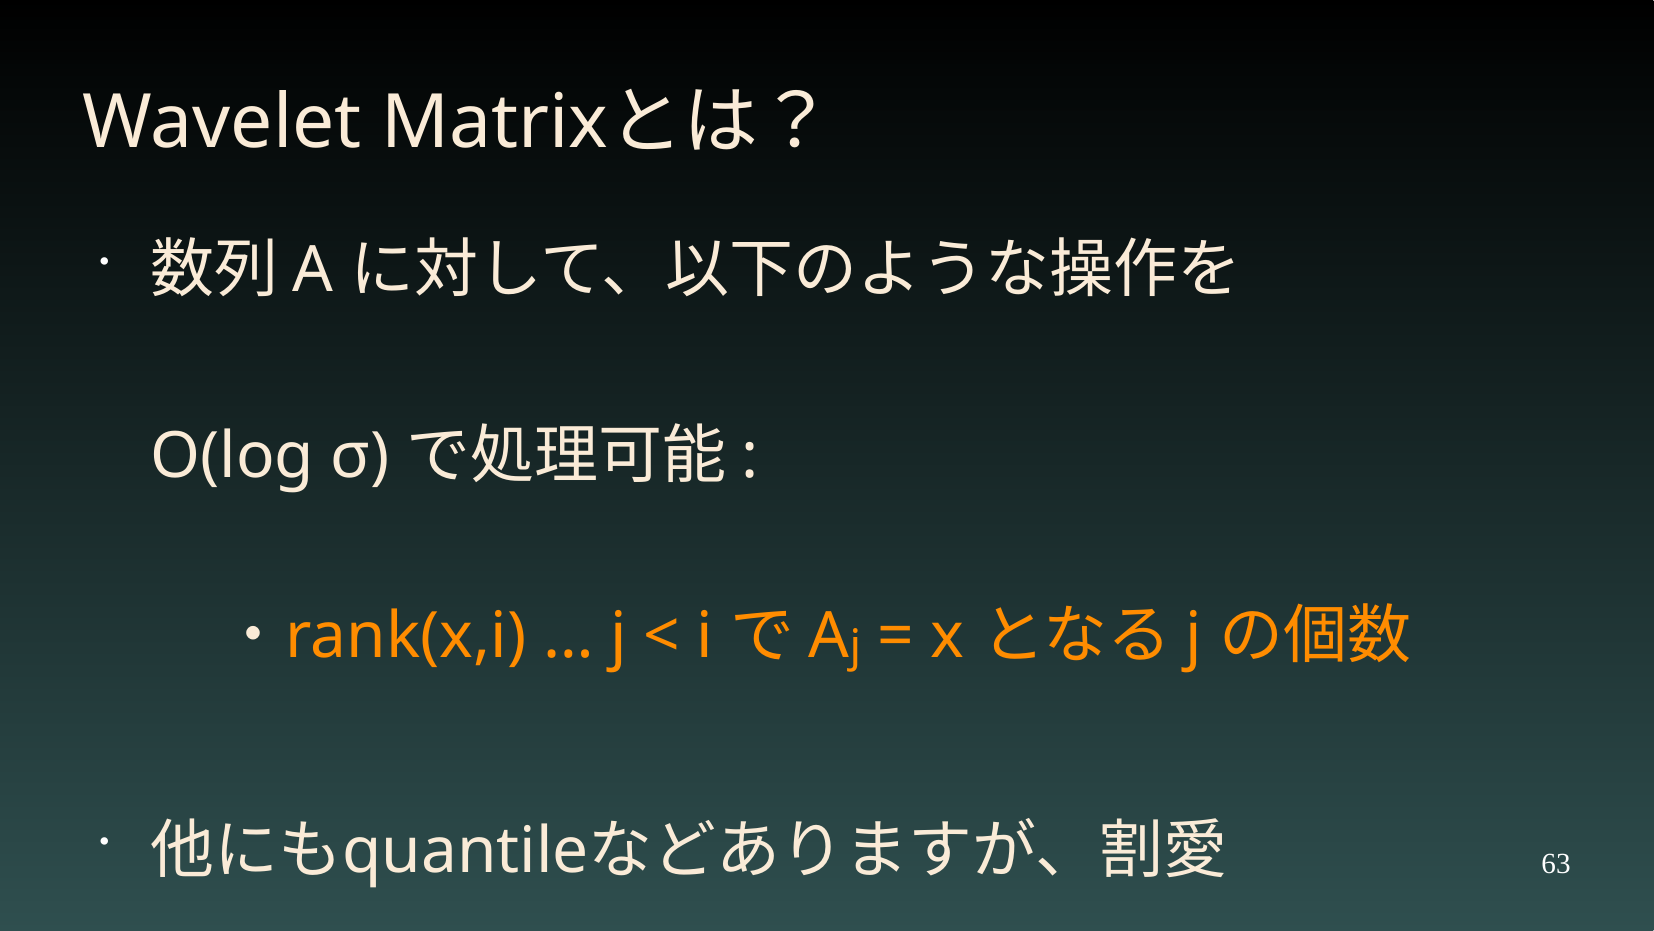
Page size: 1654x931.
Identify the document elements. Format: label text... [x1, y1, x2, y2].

list 数列 A に対して、以下のような操作を O(log σ) で処理可能 : ・rank(x,i) … j < i で Aj = x となる j の個数 他にもquantileなどありますが、割愛 [82, 217, 1571, 898]
title Wavelet Matrixとは？ [82, 37, 969, 193]
